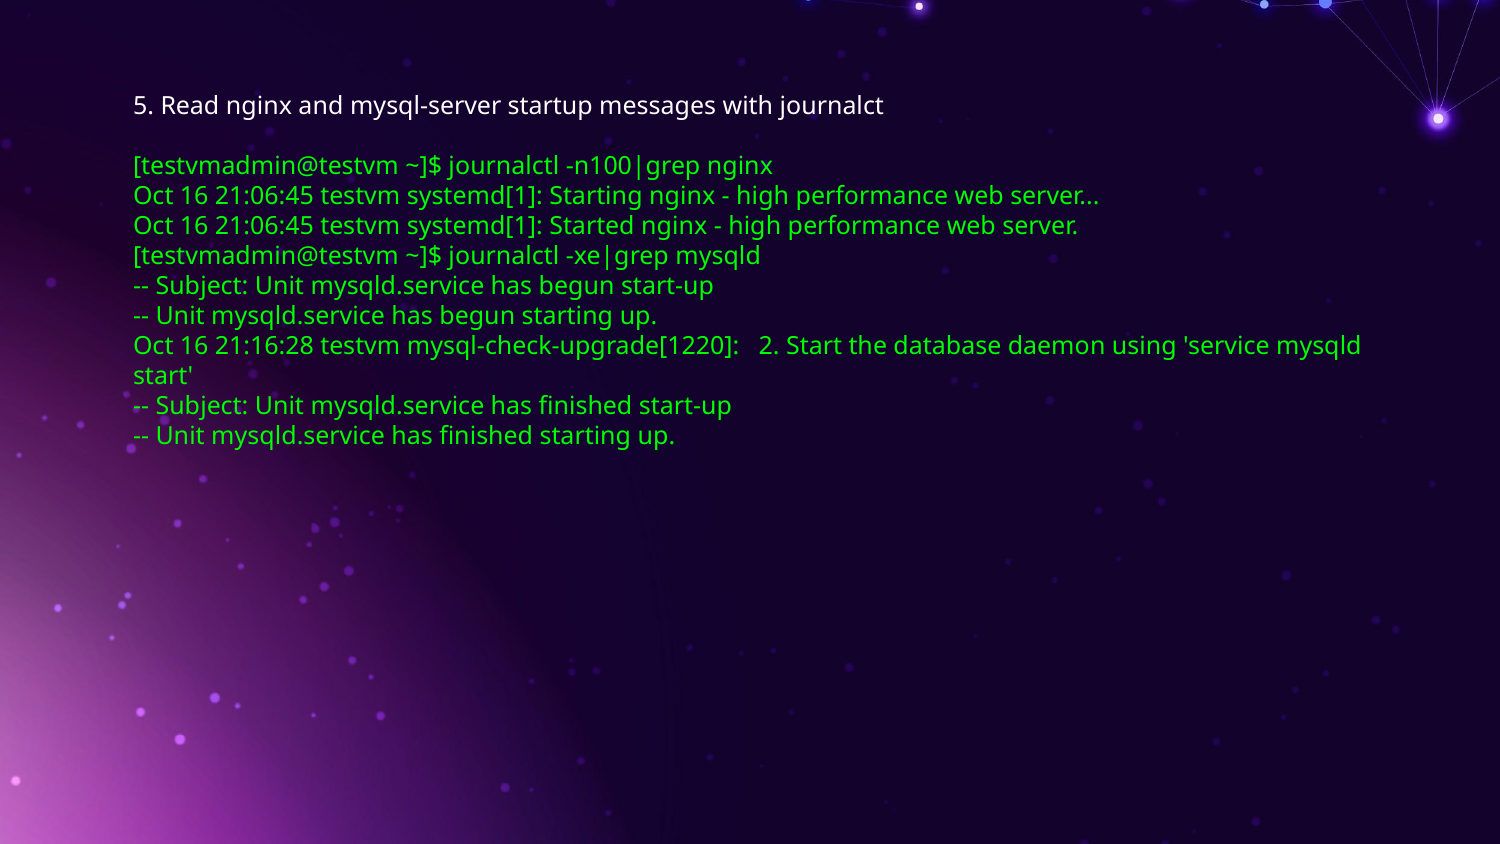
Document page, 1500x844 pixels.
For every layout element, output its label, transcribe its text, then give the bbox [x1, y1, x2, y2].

list 5. Read nginx and mysql-server startup messages with journalct [testvmadmin@testvm ~]$ journalctl -n100|grep nginx Oct 16 21:06:45 testvm systemd[1]: Starting nginx - high performance web server... Oct 16 21:06:45 testvm systemd[1]: Started nginx - high performance web server. [testvmadmin@testvm ~]$ journalctl -xe|grep mysqld -- Subject: Unit mysqld.service has begun start-up -- Unit mysqld.service has begun starting up. Oct 16 21:16:28 testvm mysql-check-upgrade[1220]: 2. Start the database daemon using 'service mysqld start' -- Subject: Unit mysqld.service has finished start-up -- Unit mysqld.service has finished starting up. [118, 75, 1382, 788]
picture [0, 0, 1500, 844]
